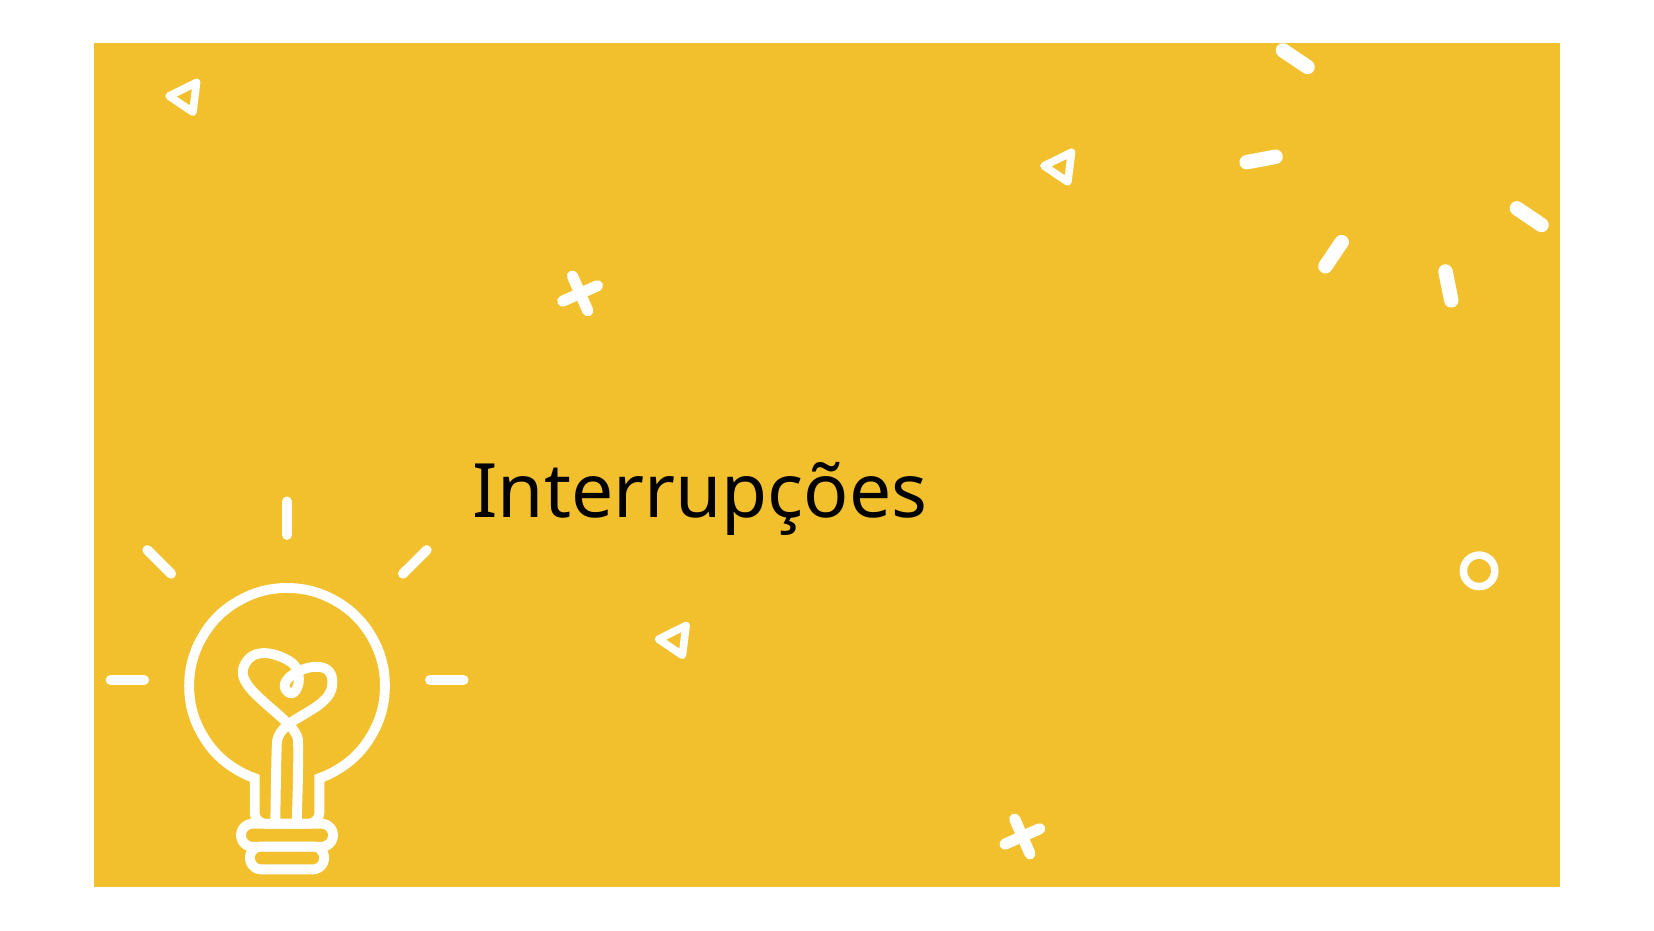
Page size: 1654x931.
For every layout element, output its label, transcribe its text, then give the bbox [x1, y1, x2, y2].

text_box Interrupções [472, 385, 1270, 591]
